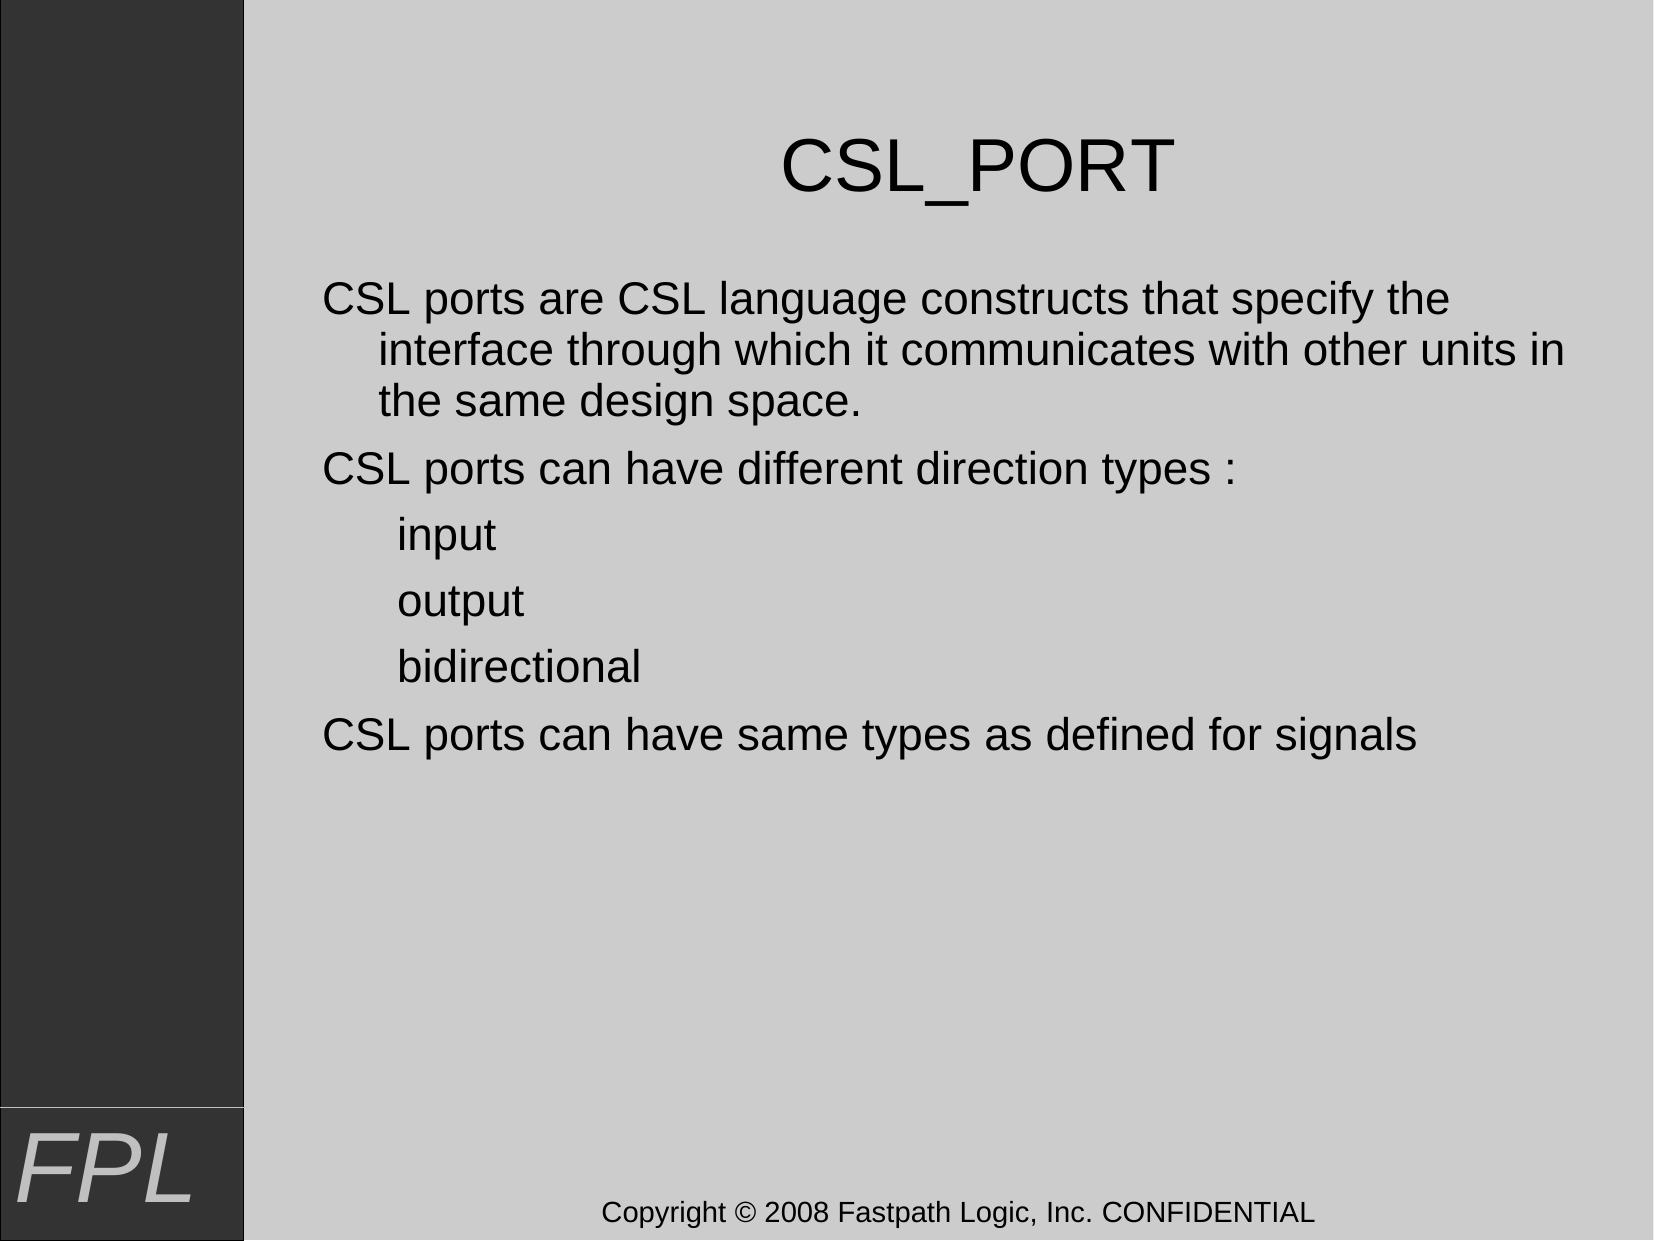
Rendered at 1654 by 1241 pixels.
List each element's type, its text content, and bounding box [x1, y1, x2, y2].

list CSL ports are CSL language constructs that specify the interface through which it communicates with other units in the same design space. CSL ports can have different direction types : input output bidirectional CSL ports can have same types as defined for signals [322, 272, 1635, 1179]
title CSL_PORT [427, 57, 1530, 272]
